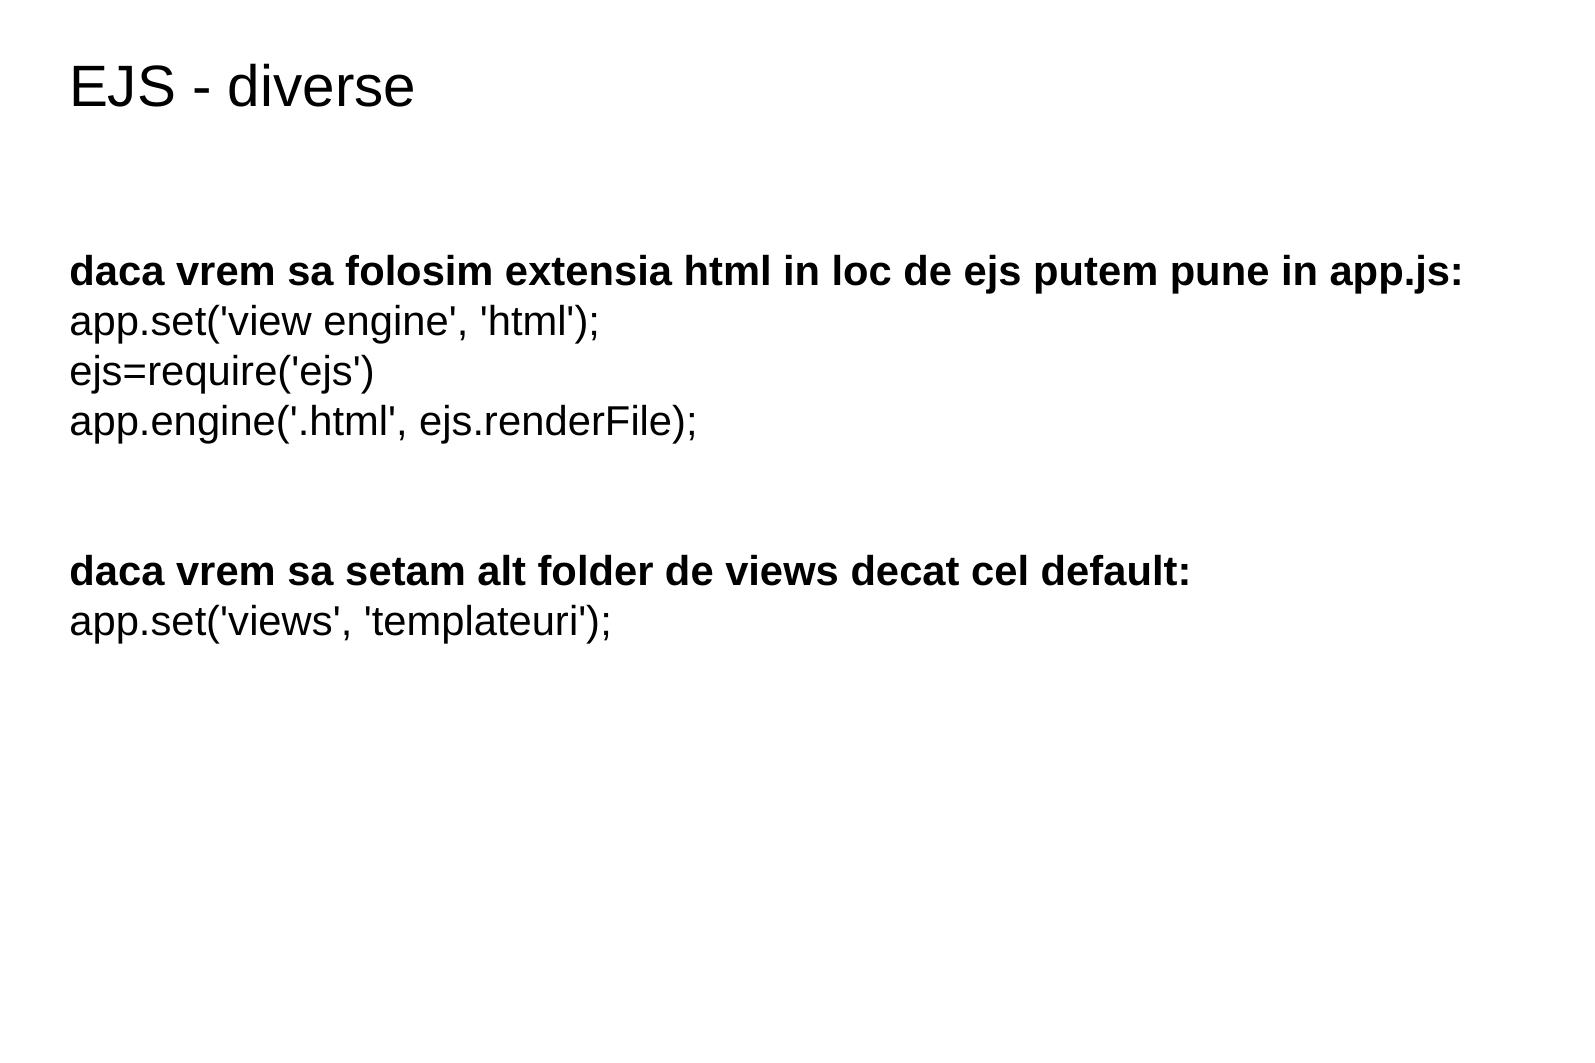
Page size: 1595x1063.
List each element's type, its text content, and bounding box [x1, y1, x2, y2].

list daca vrem sa folosim extensia html in loc de ejs putem pune in app.js: app.set('view engine', 'html'); ejs=require('ejs') app.engine('.html', ejs.renderFile); daca vrem sa setam alt folder de views decat cel default: app.set('views', 'templateuri'); [54, 179, 1541, 955]
title EJS - diverse [54, 32, 1541, 152]
